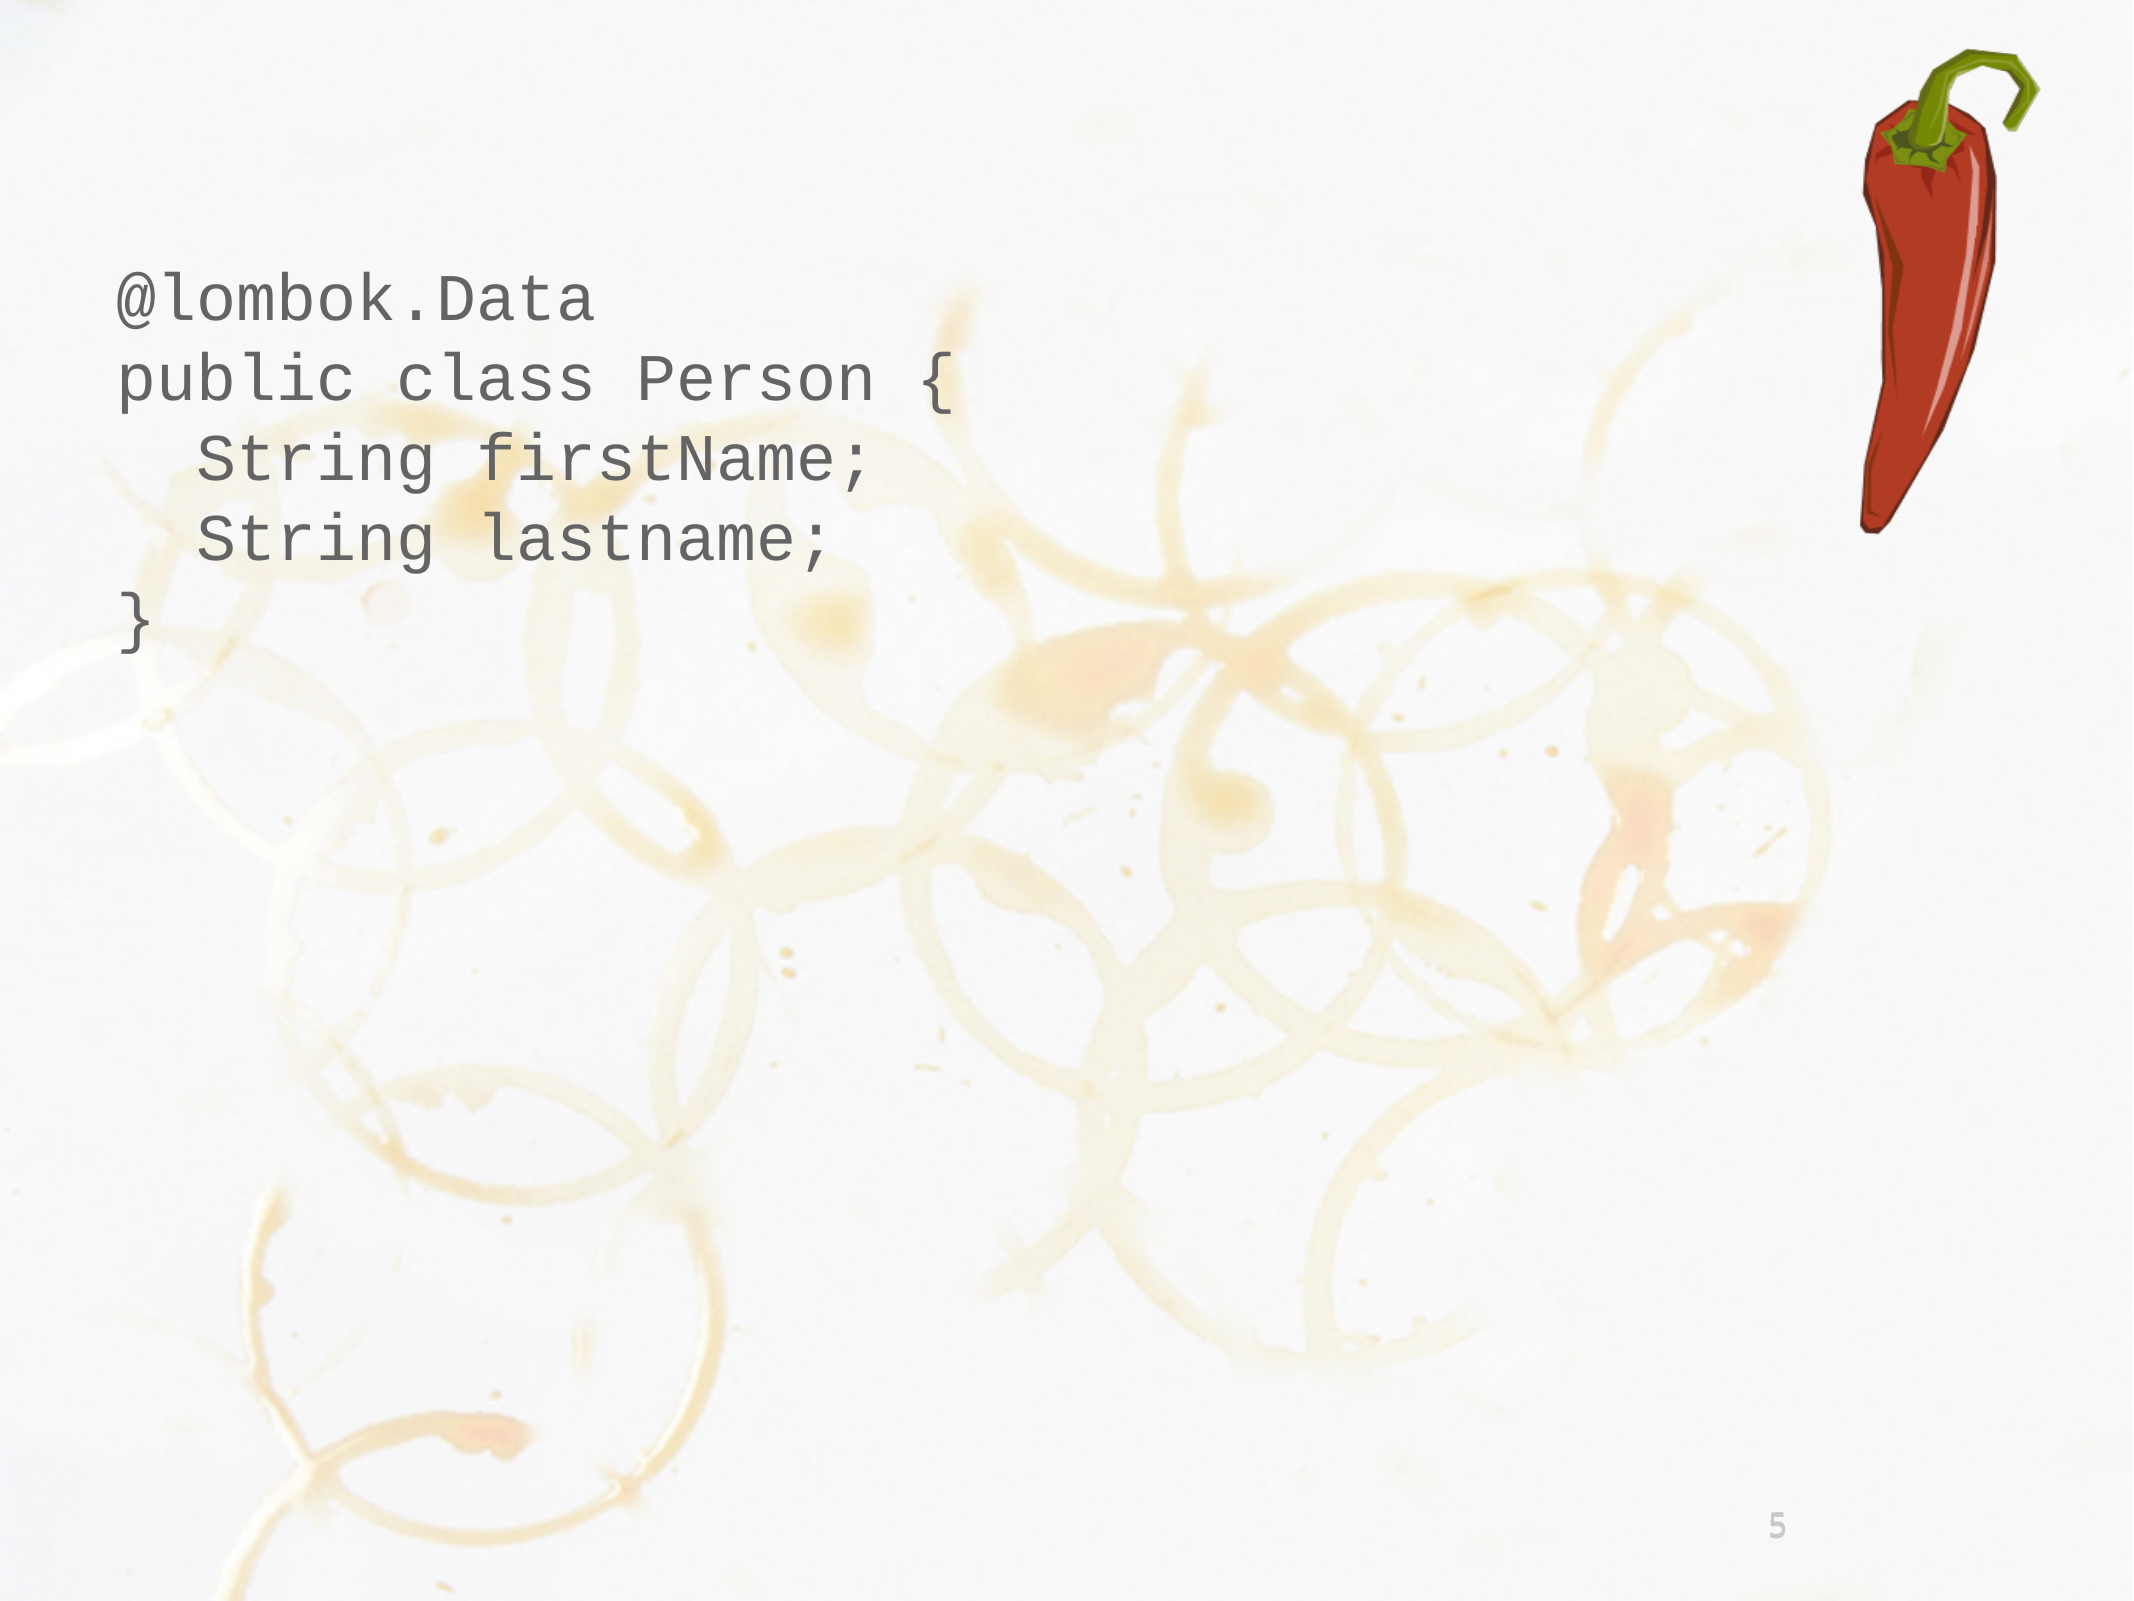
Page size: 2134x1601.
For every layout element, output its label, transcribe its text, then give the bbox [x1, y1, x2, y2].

picture [0, 0, 2134, 1601]
list @lombok.Data public class Person { String firstName; String lastname; } [45, 245, 1049, 909]
text_box <number> [1747, 1497, 1809, 1554]
